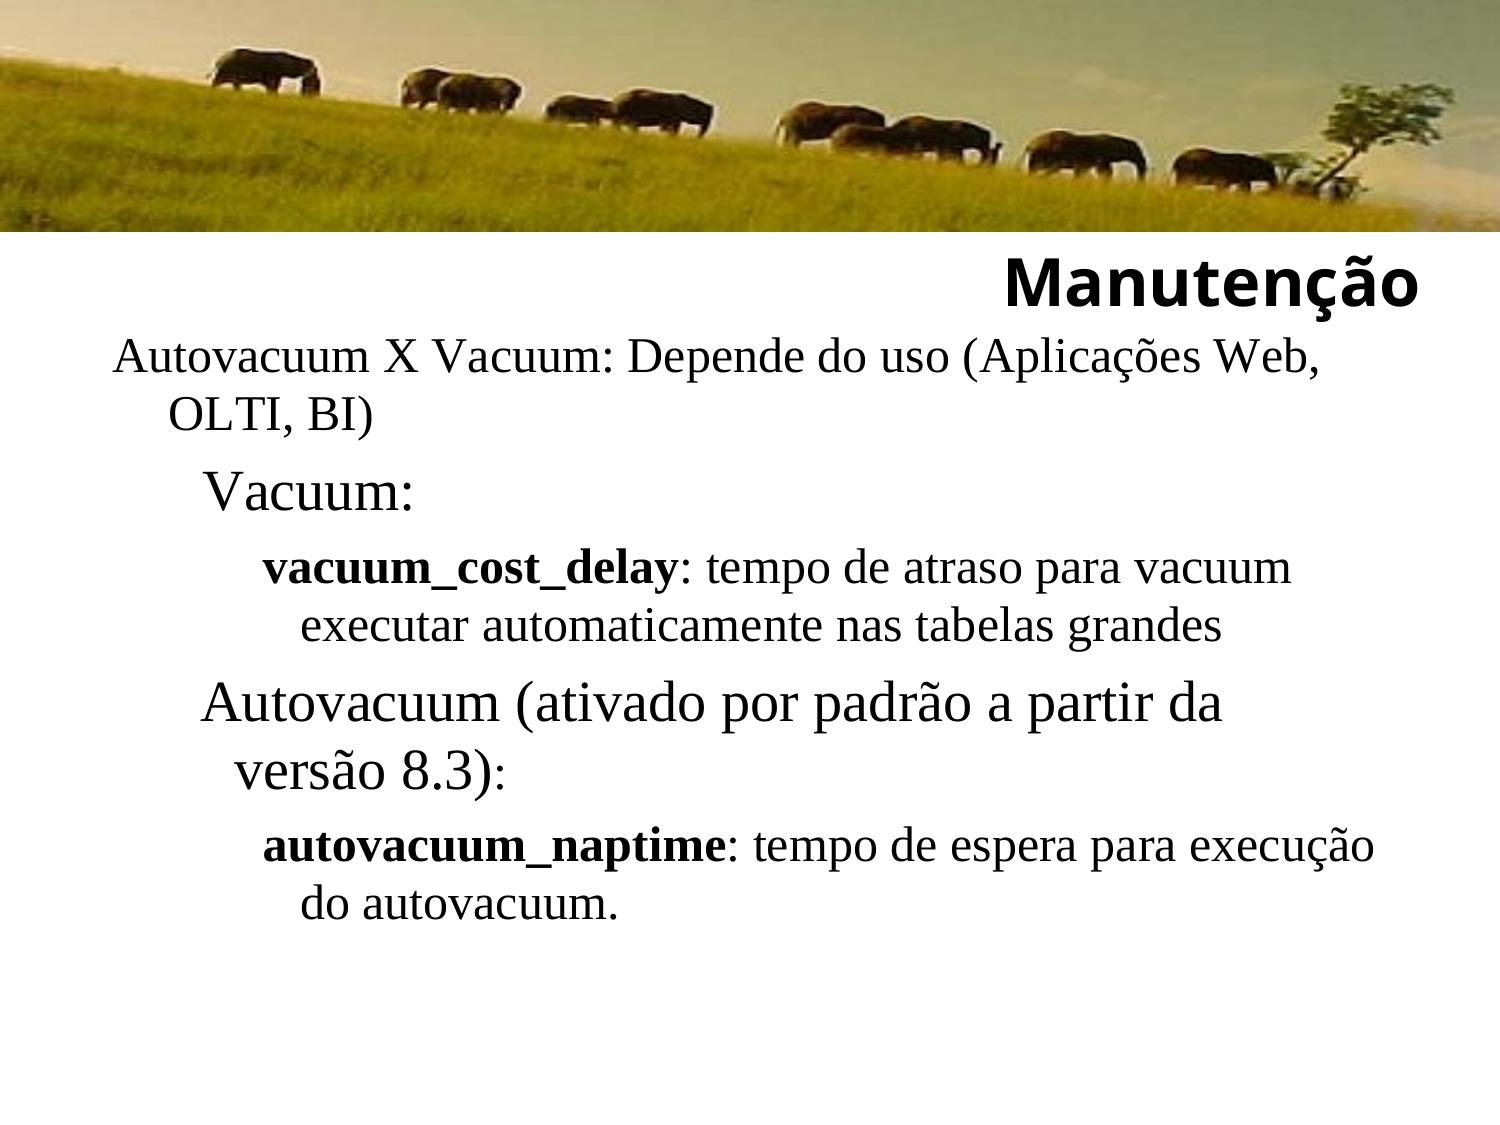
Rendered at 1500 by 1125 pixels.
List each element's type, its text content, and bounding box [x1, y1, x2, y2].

text_box Manutenção [472, 232, 1436, 329]
picture [0, 0, 1500, 232]
list Autovacuum X Vacuum: Depende do uso (Aplicações Web, OLTI, BI) Vacuum: vacuum_cost_delay: tempo de atraso para vacuum executar automaticamente nas tabelas grandes Autovacuum (ativado por padrão a partir da versão 8.3): autovacuum_naptime: tempo de espera para execução do autovacuum. [112, 325, 1388, 1006]
